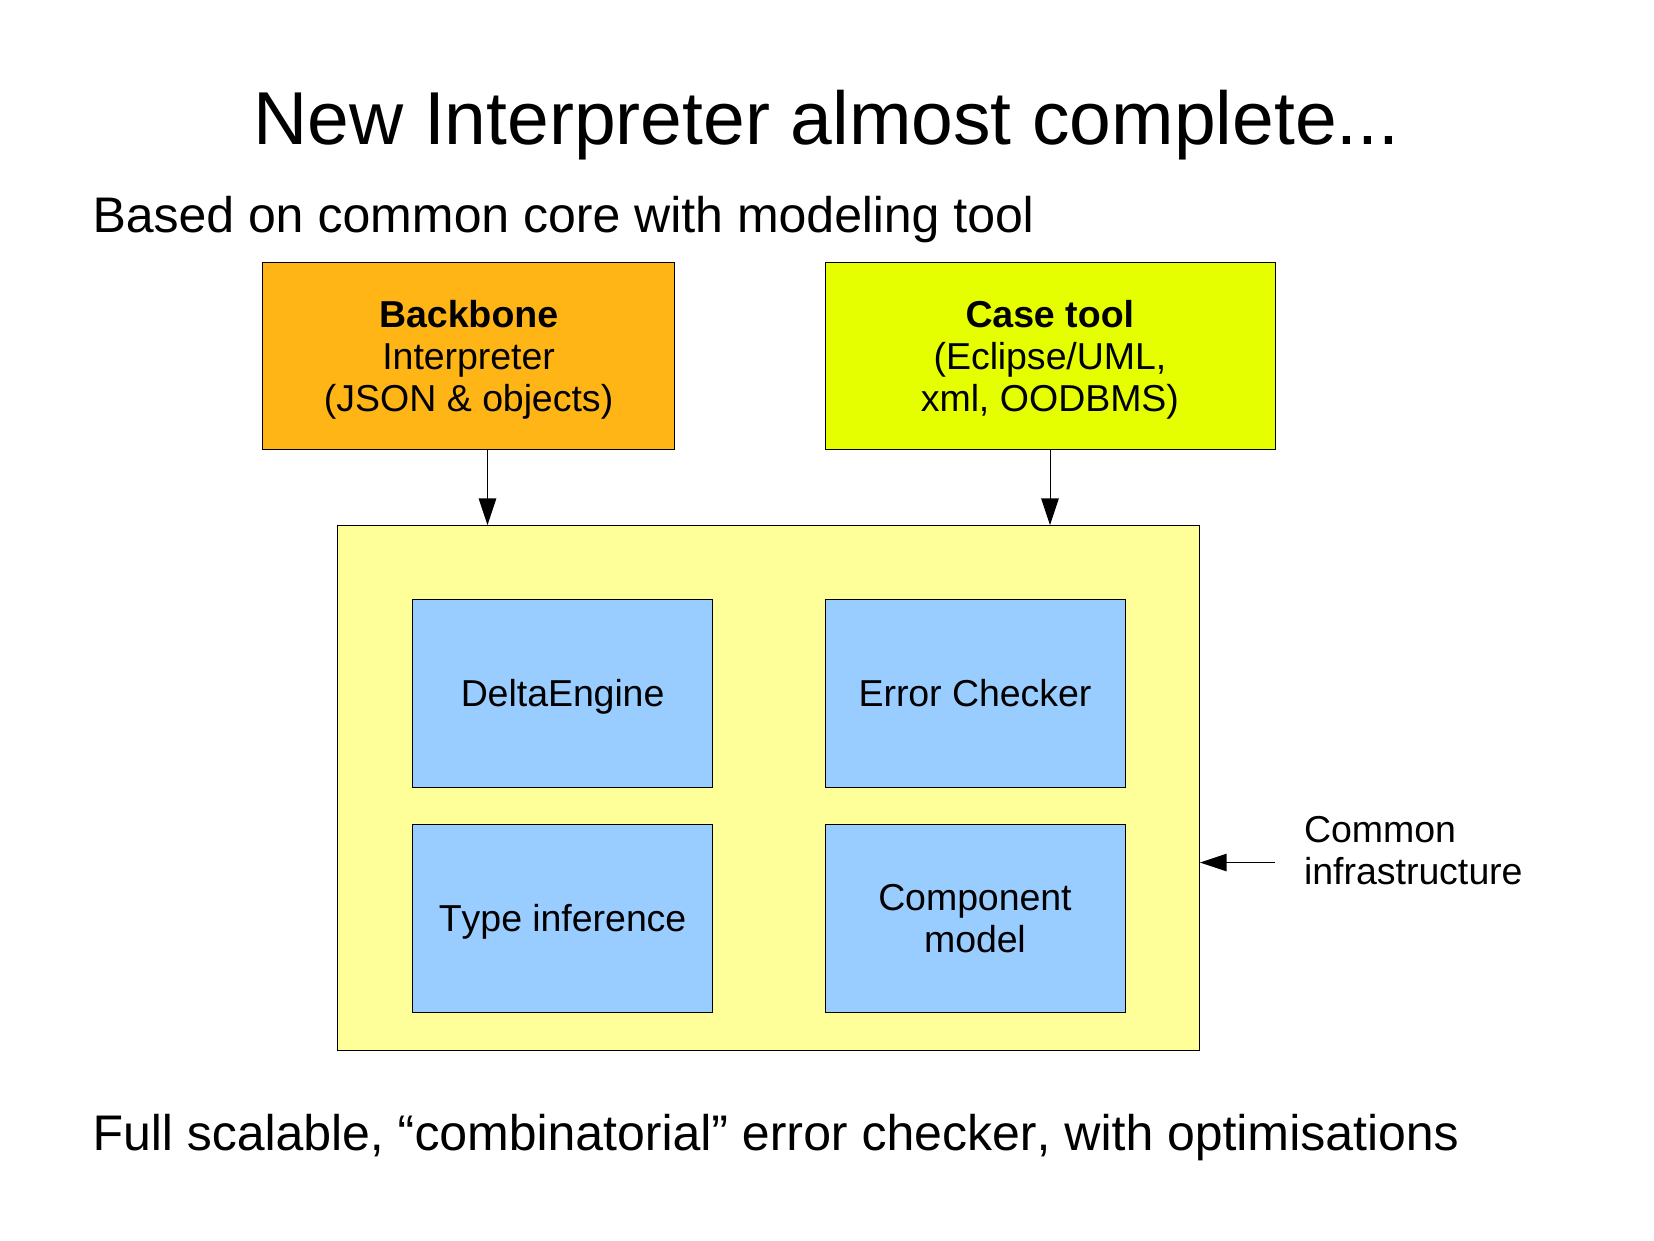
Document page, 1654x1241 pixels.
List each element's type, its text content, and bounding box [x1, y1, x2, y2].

text_box Case tool (Eclipse/UML, xml, OODBMS) [825, 262, 1276, 450]
text_box Backbone Interpreter (JSON & objects) [262, 262, 675, 450]
text_box Component model [825, 824, 1126, 1013]
text_box Error Checker [825, 599, 1126, 788]
list Based on common core with modeling tool Full scalable, “combinatorial” error checker, with optimisations [75, 187, 1564, 1162]
text_box Common infrastructure [1289, 801, 1538, 901]
text_box Type inference [412, 824, 713, 1013]
title New Interpreter almost complete... [82, 49, 1571, 188]
text_box DeltaEngine [412, 599, 713, 788]
